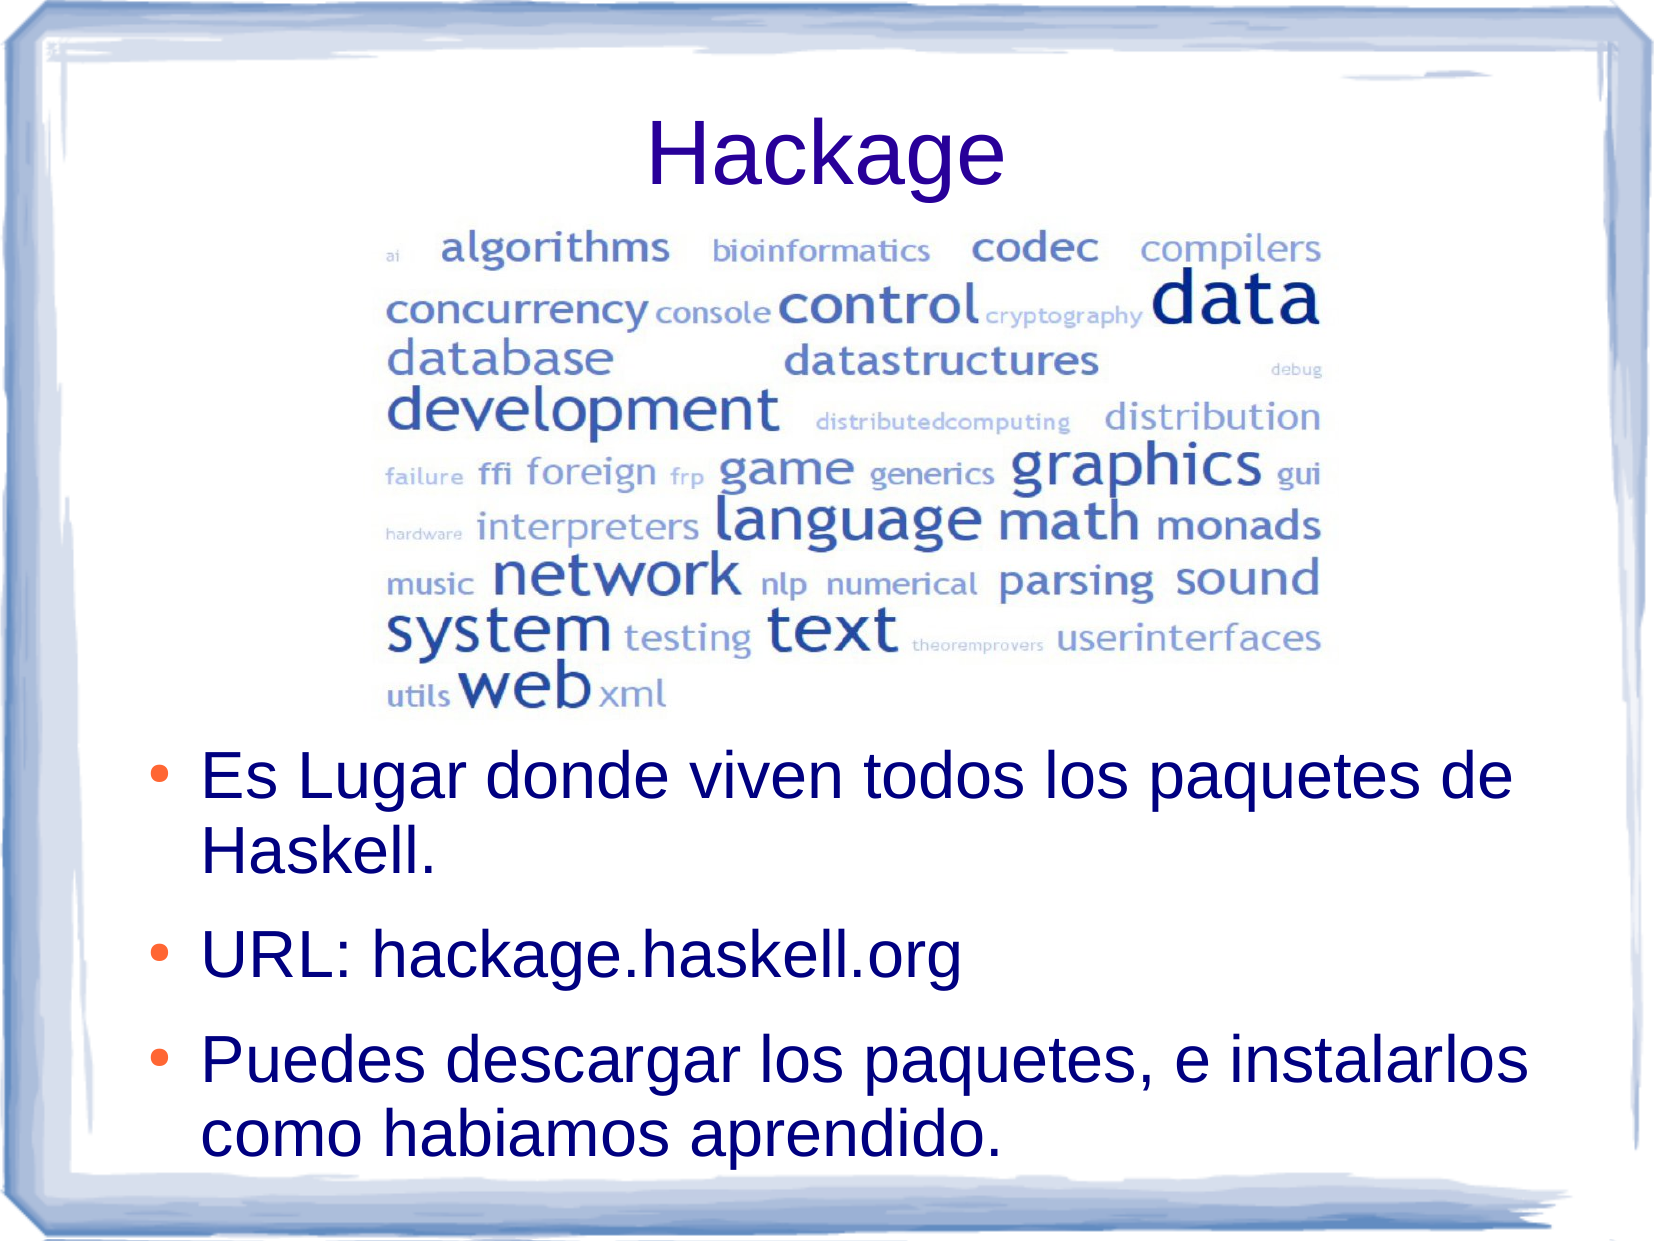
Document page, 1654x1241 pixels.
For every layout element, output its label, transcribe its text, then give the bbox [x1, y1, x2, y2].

picture [0, 0, 1654, 1241]
list Es Lugar donde viven todos los paquetes de Haskell. URL: hackage.haskell.org Puedes descargar los paquetes, e instalarlos como habiamos aprendido. [129, 738, 1583, 1194]
title Hackage [82, 49, 1571, 257]
